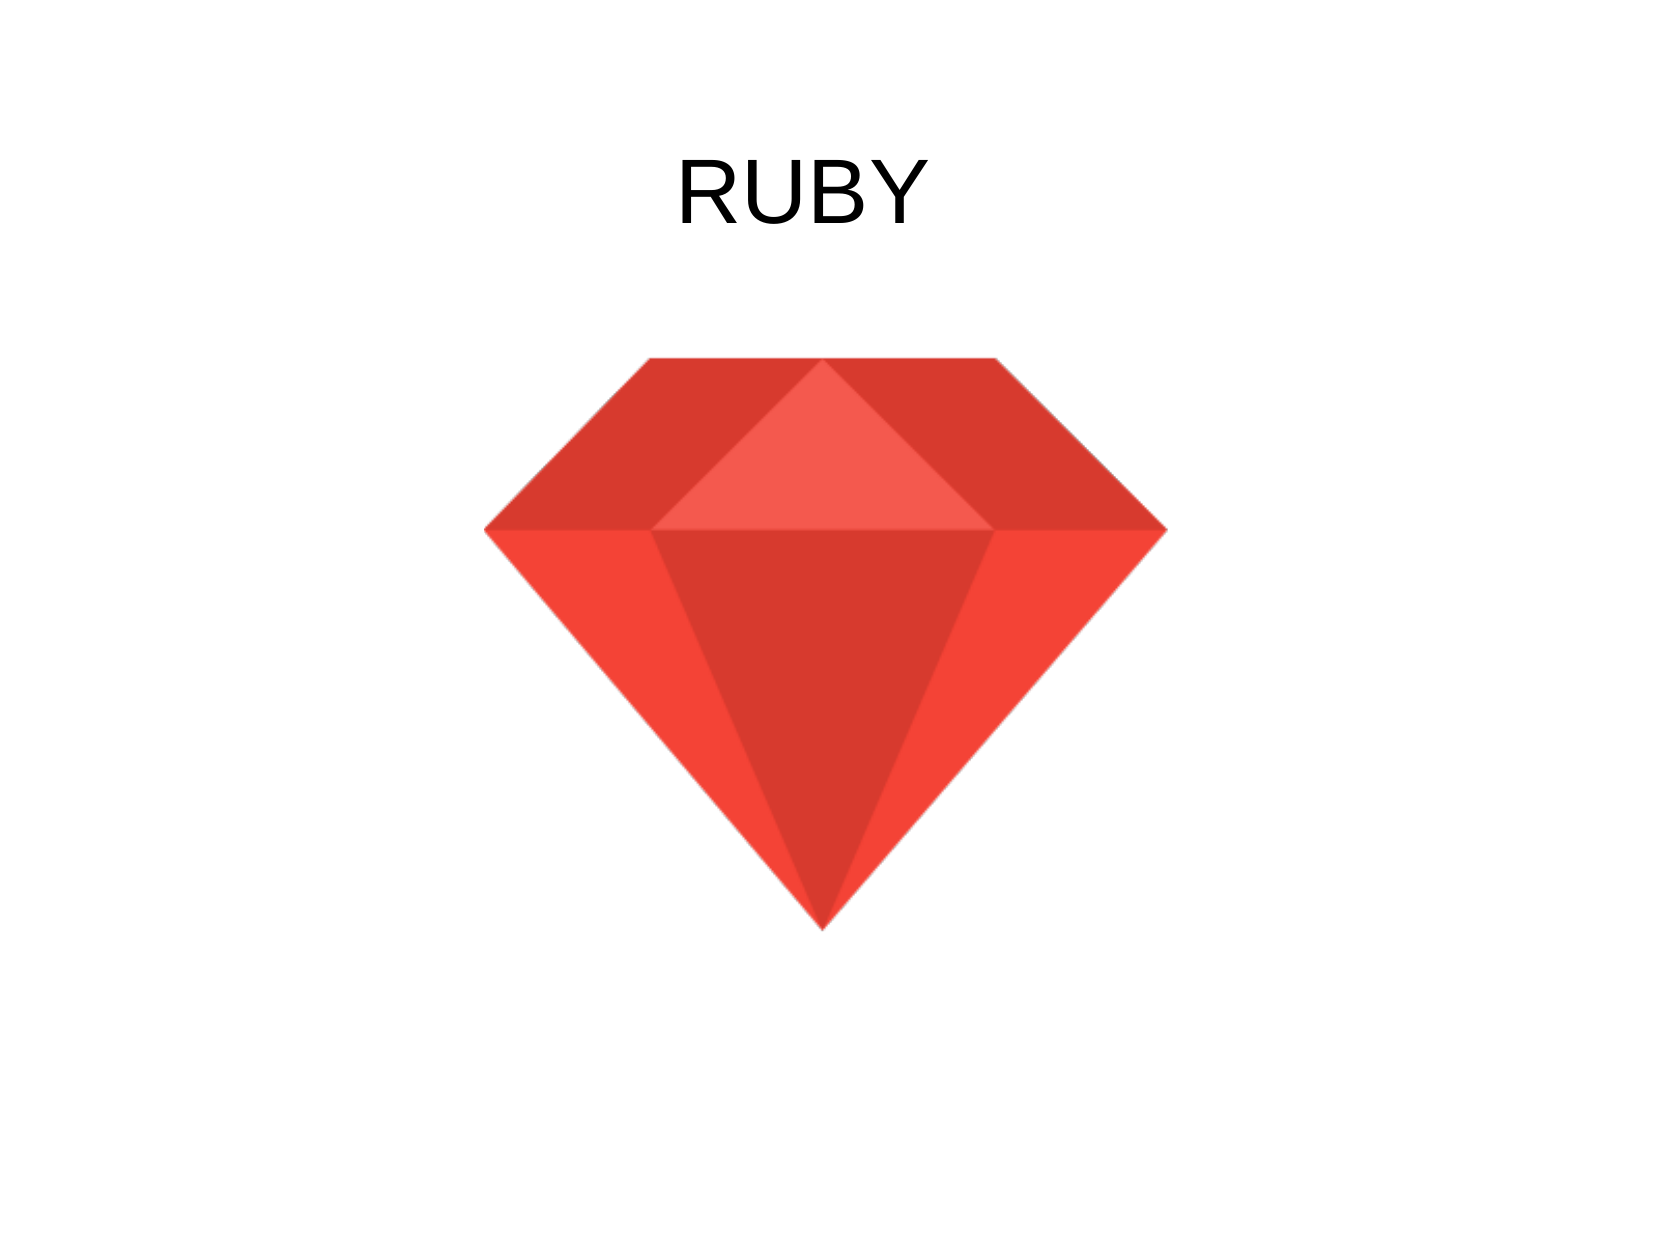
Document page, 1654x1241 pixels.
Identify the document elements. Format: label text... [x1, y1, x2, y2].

title RUBY [59, 88, 1548, 296]
picture [484, 251, 1172, 981]
